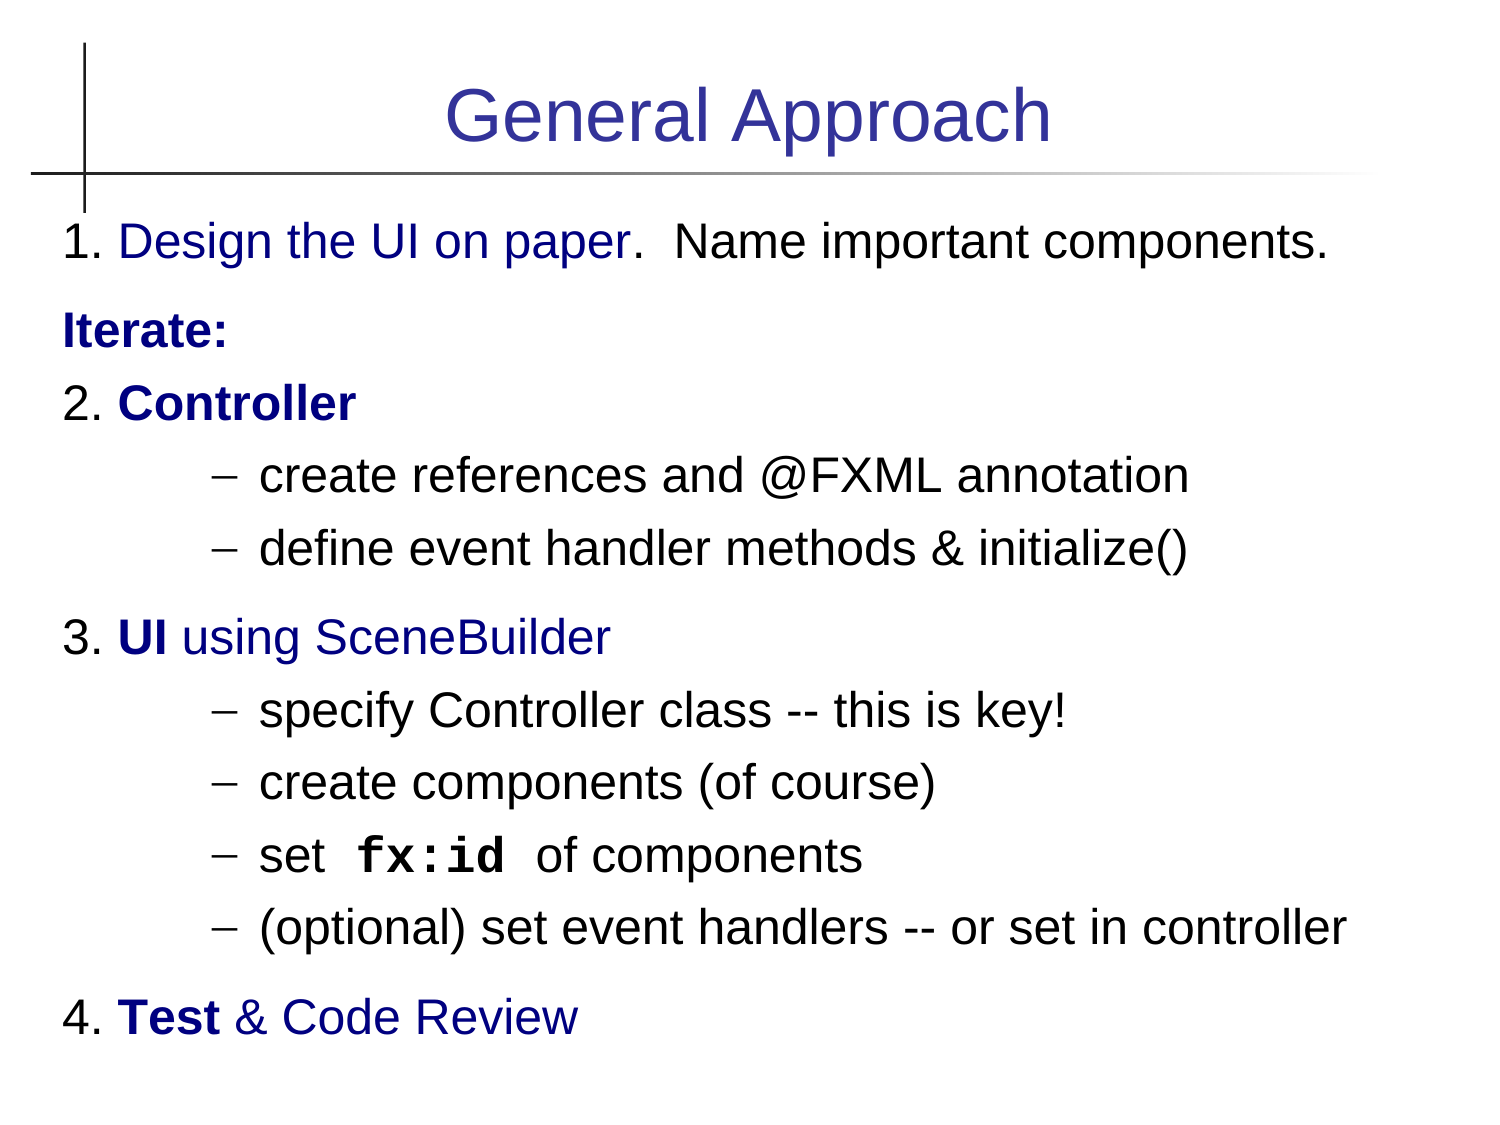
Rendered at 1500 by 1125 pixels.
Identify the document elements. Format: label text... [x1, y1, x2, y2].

title General Approach [100, 24, 1398, 165]
list 1. Design the UI on paper. Name important components. Iterate: 2. Controller create references and @FXML annotation define event handler methods & initialize() 3. UI using SceneBuilder specify Controller class -- this is key! create components (of course) set fx:id of components (optional) set event handlers -- or set in controller 4. Test & Code Review [47, 200, 1453, 1087]
